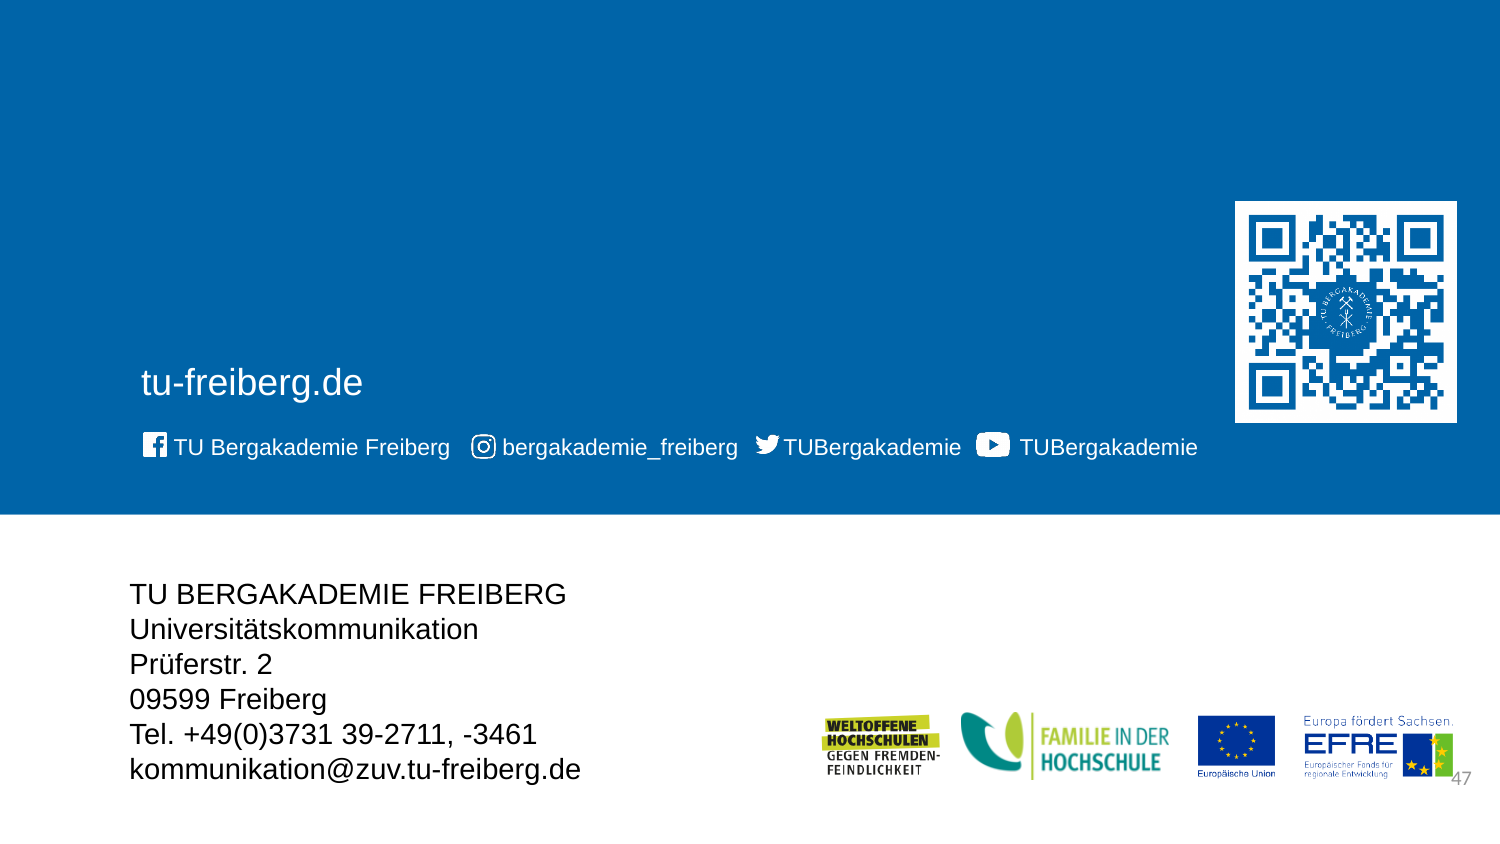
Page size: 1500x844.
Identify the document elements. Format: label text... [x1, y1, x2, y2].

picture [961, 712, 1169, 780]
text_box TU Bergakademie Freiberg bergakademie_freiberg TUBergakademie TUBergakademie [158, 425, 1310, 468]
text_box [0, 0, 1500, 515]
picture [755, 432, 780, 456]
picture [143, 432, 167, 457]
picture [976, 432, 1010, 457]
text_box TU BERGAKADEMIE FREIBERG Universitätskommunikation Prüferstr. 2 09599 Freiberg Tel. +49(0)3731 39-2711, -3461 kommunikation@zuv.tu-freiberg.de [129, 575, 1272, 790]
text_box tu-freiberg.de [126, 350, 721, 411]
picture [1195, 713, 1457, 781]
picture [816, 703, 946, 790]
picture [1235, 201, 1457, 423]
picture [471, 434, 496, 459]
slide_number 44 [1352, 764, 1473, 825]
